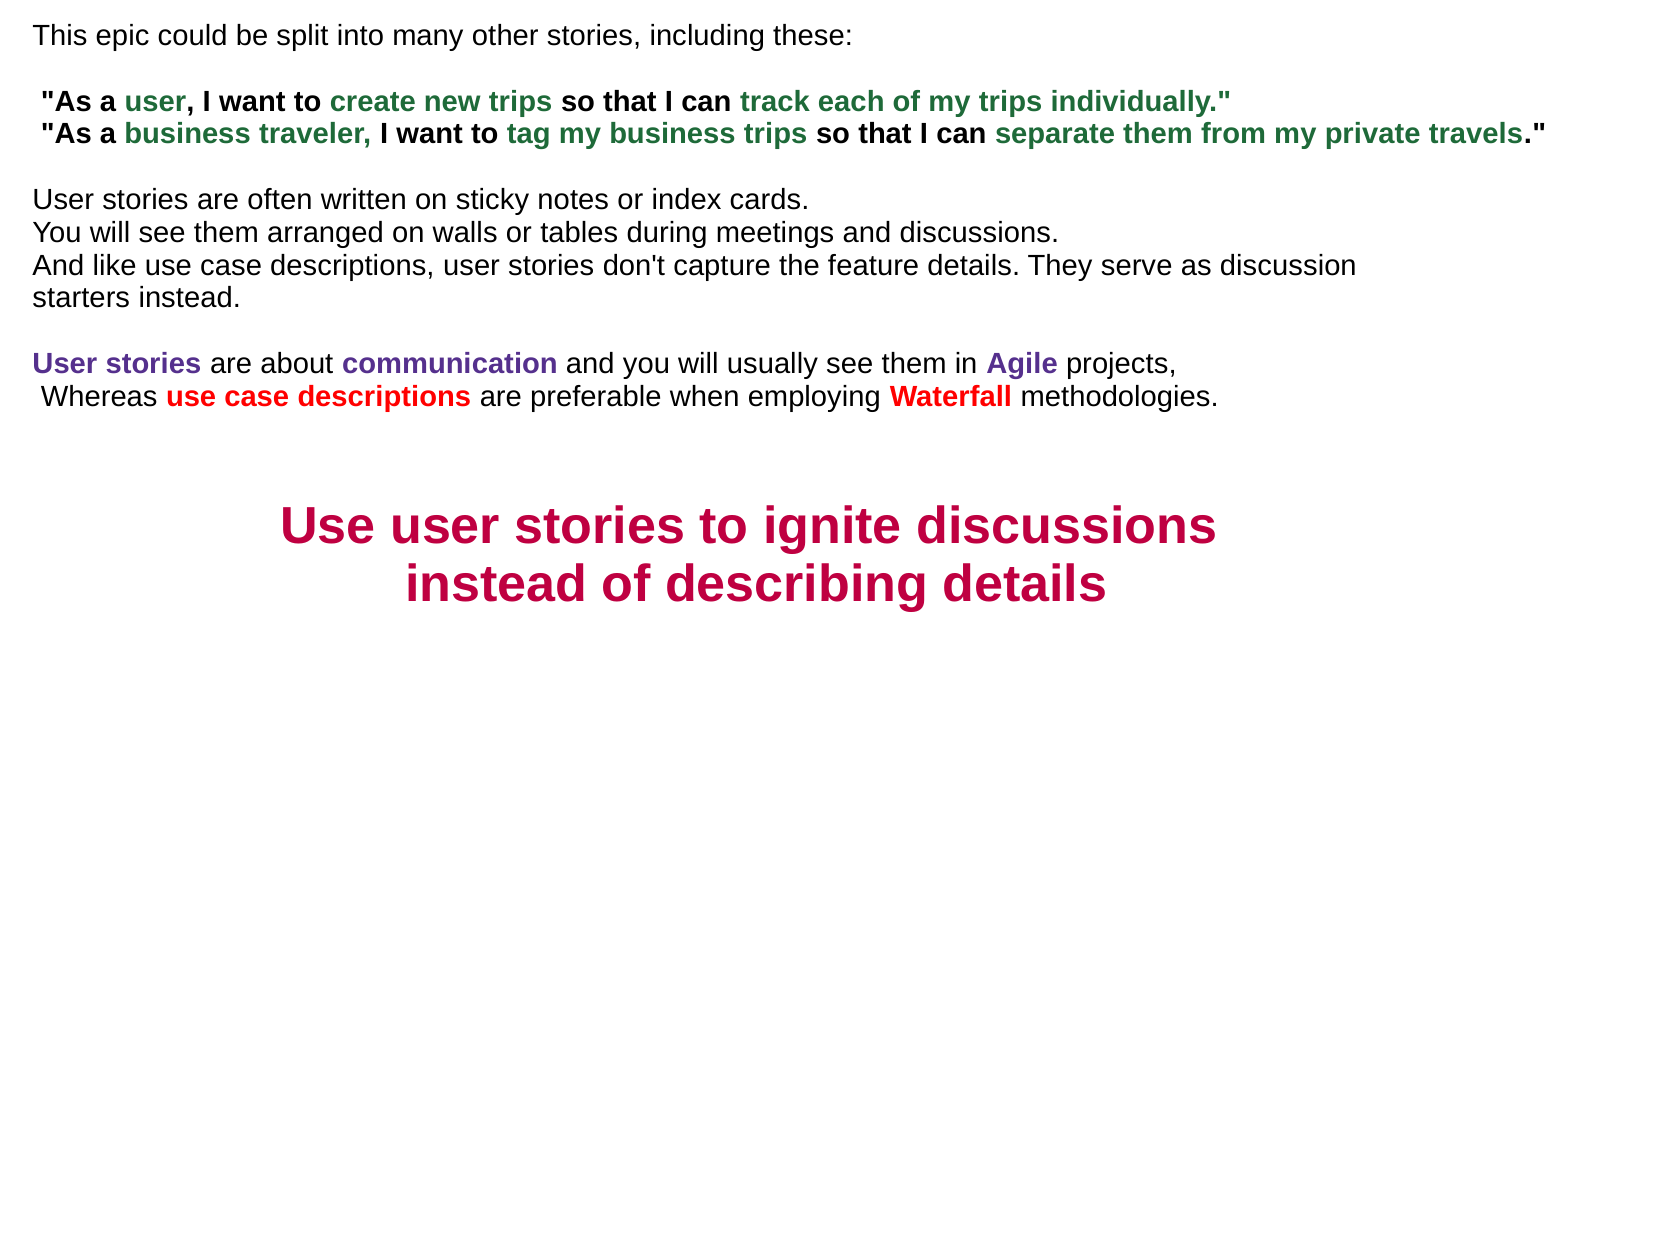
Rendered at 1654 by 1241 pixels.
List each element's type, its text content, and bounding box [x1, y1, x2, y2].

text_box Use user stories to ignite discussions instead of describing details [265, 489, 1248, 621]
text_box This epic could be split into many other stories, including these: "As a user, I want to create new trips so that I can track each of my trips individually." "As a business traveler, I want to tag my business trips so that I can separate them from my private travels." User stories are often written on sticky notes or index cards. You will see them arranged on walls or tables during meetings and discussions. And like use case descriptions, user stories don't capture the feature details. They serve as discussion starters instead. User stories are about communication and you will usually see them in Agile projects, Whereas use case descriptions are preferable when employing Waterfall methodologies. [17, 11, 1642, 420]
